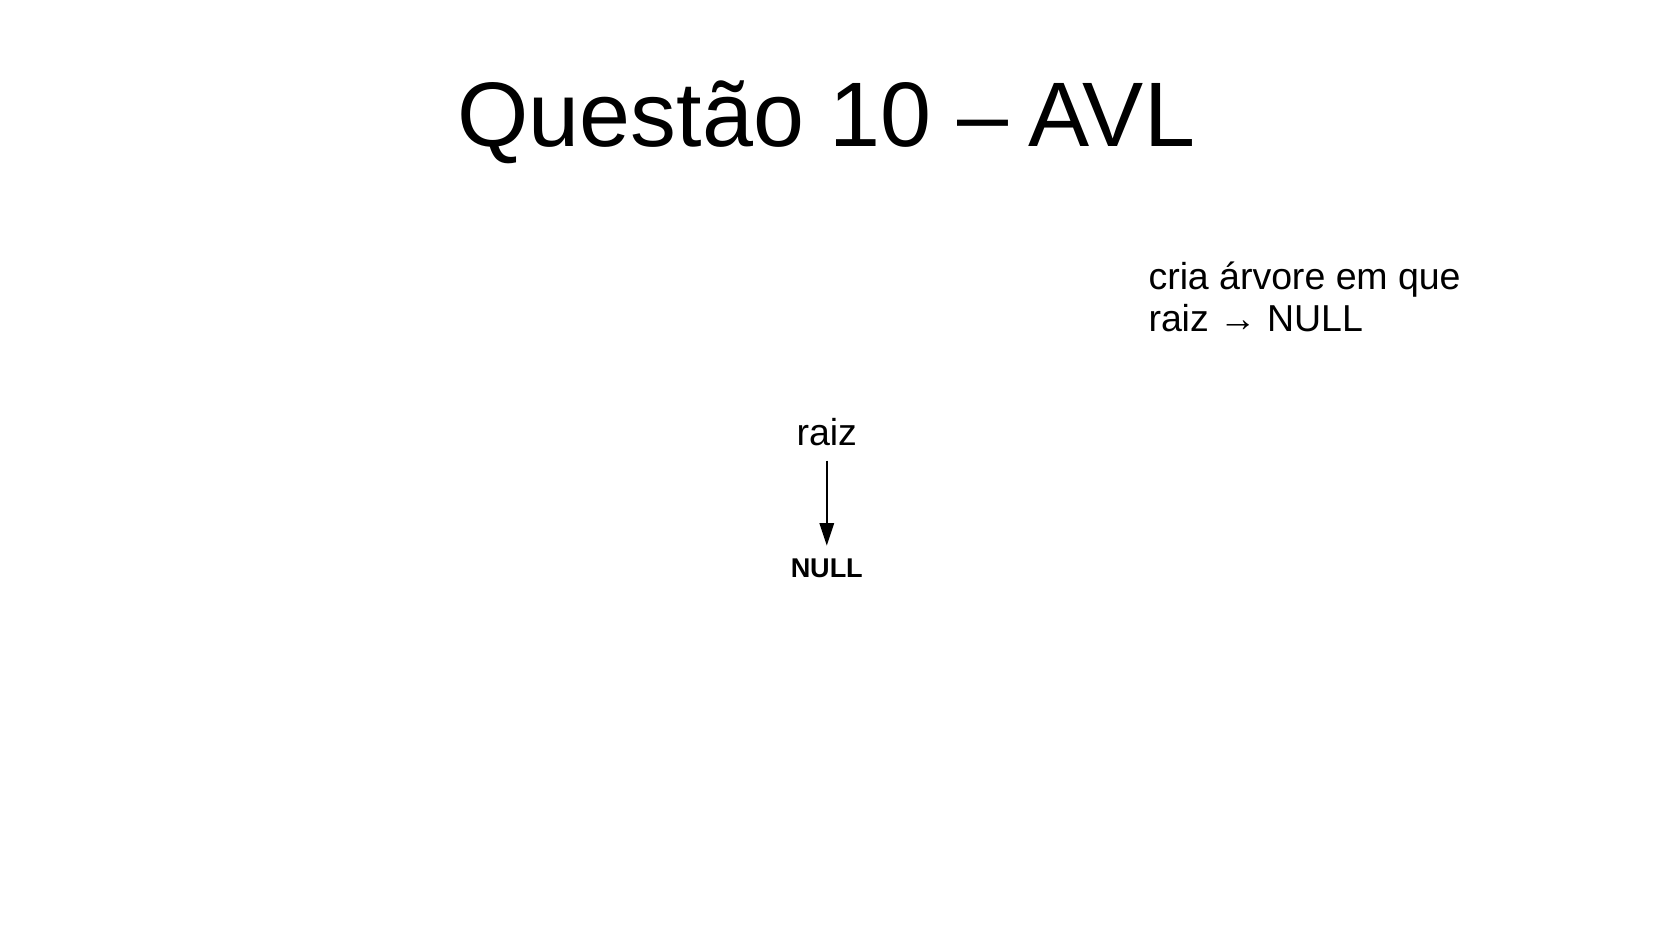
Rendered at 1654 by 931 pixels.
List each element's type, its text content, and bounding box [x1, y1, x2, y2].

text_box raiz [781, 403, 872, 461]
title Questão 10 – AVL [82, 37, 1571, 193]
text_box NULL [775, 545, 878, 603]
text_box cria árvore em que raiz → NULL [1133, 248, 1476, 347]
